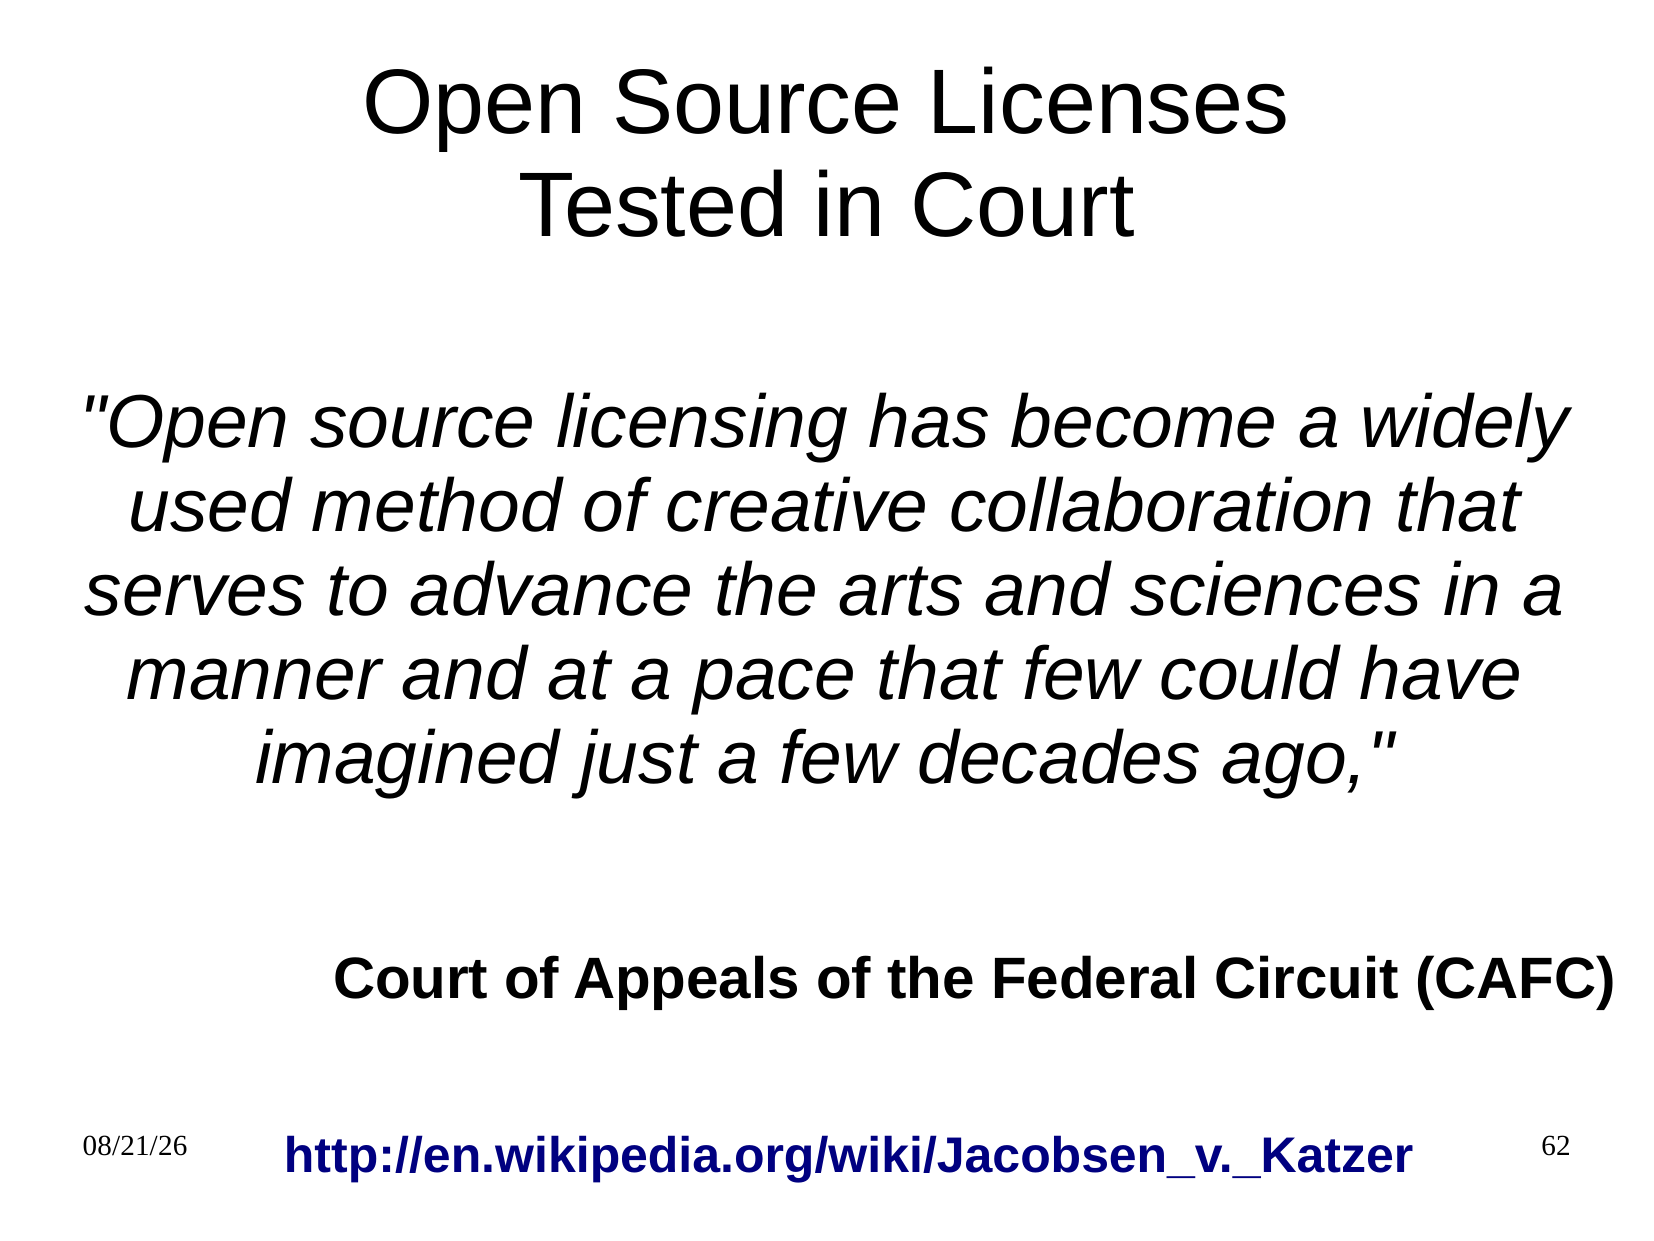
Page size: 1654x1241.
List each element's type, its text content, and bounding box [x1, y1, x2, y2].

text_box "Open source licensing has become a widely used method of creative collaboration that serves to advance the arts and sciences in a manner and at a pace that few could have imagined just a few decades ago," Court of Appeals of the Federal Circuit (CAFC) [0, 372, 1651, 1023]
title Open Source Licenses Tested in Court [82, 42, 1571, 264]
text_box http://en.wikipedia.org/wiki/Jacobsen_v._Katzer [222, 1119, 1491, 1192]
